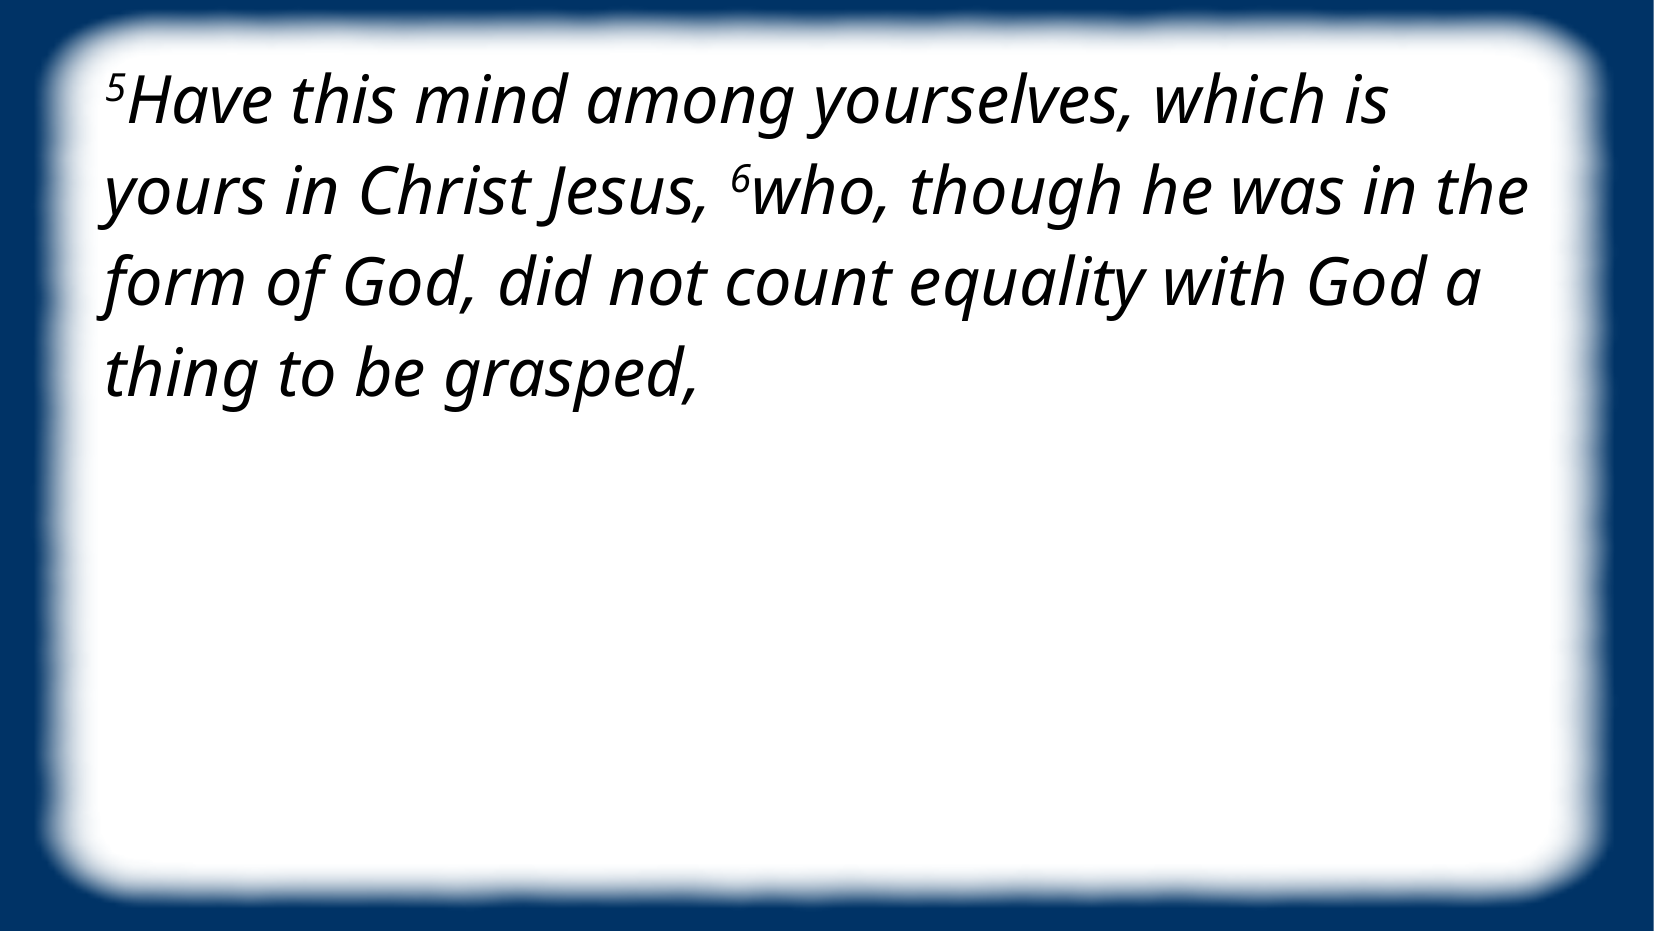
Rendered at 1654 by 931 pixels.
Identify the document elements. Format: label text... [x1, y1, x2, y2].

text_box 5Have this mind among yourselves, which is yours in Christ Jesus, 6who, though he was in the form of God, did not count equality with God a thing to be grasped, [90, 45, 1576, 421]
picture [0, 0, 1654, 931]
